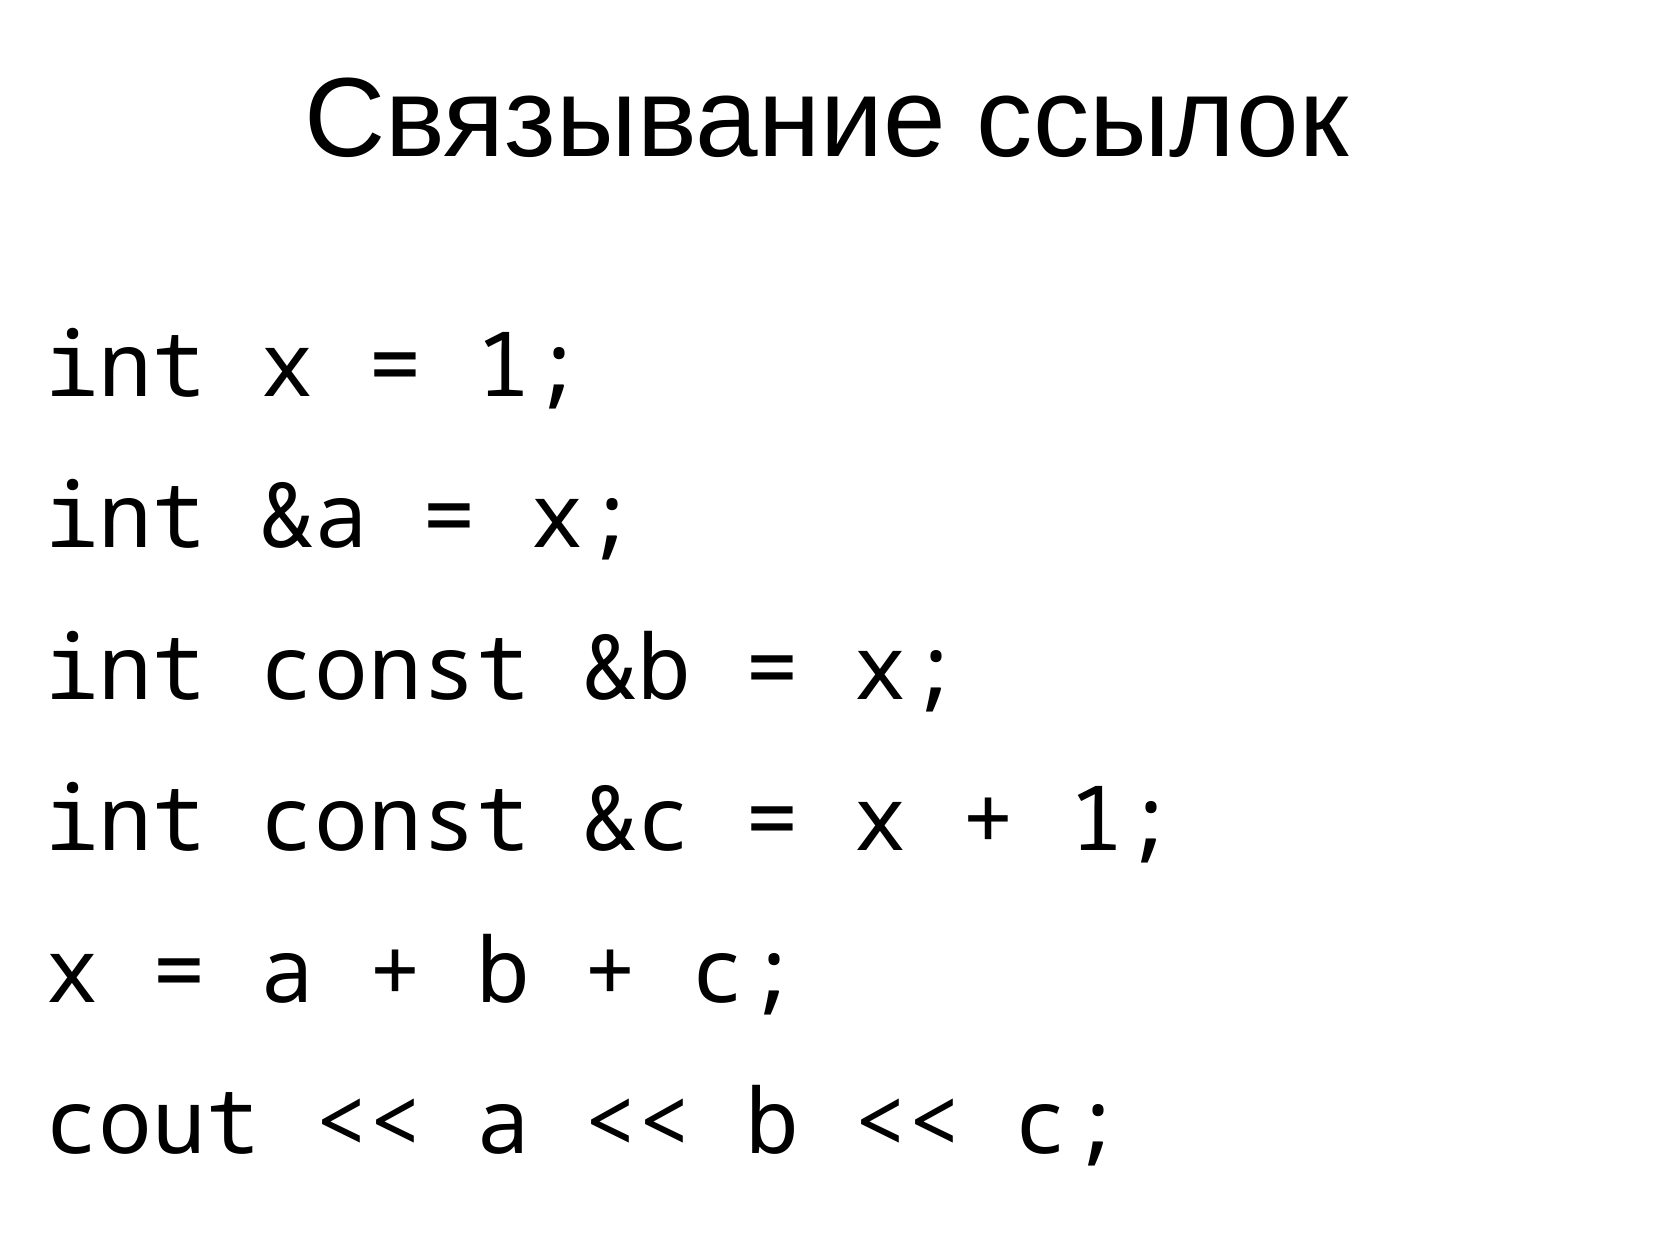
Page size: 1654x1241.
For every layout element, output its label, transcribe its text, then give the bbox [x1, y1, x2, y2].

title Связывание ссылок [82, 13, 1571, 222]
list int x = 1; int &a = x; int const &b = x; int const &c = x + 1; x = a + b + c; cout << a << b << c; [45, 300, 1583, 1186]
